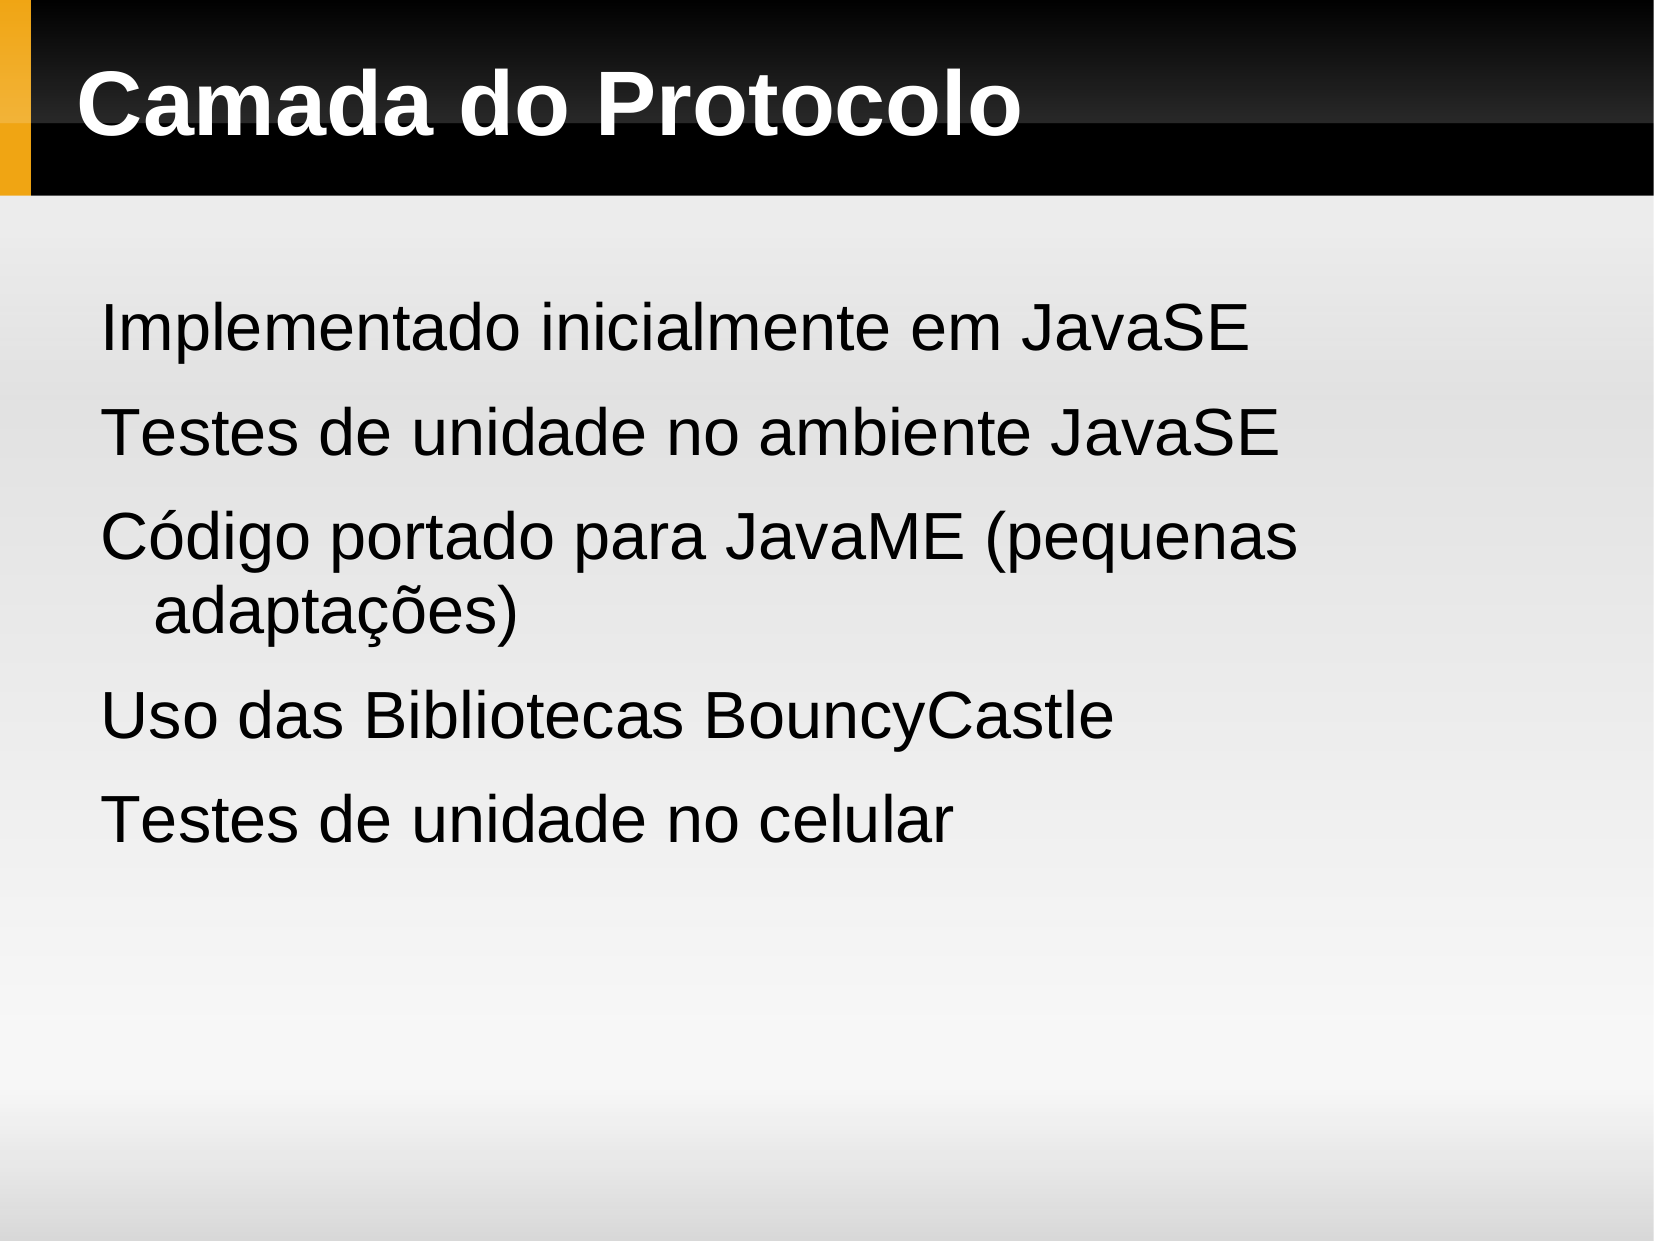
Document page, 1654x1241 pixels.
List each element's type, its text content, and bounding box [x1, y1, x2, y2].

title Camada do Protocolo [76, 7, 1565, 200]
list Implementado inicialmente em JavaSE Testes de unidade no ambiente JavaSE Código portado para JavaME (pequenas adaptações) Uso das Bibliotecas BouncyCastle Testes de unidade no celular [82, 290, 1571, 1094]
picture [0, 0, 1654, 1241]
